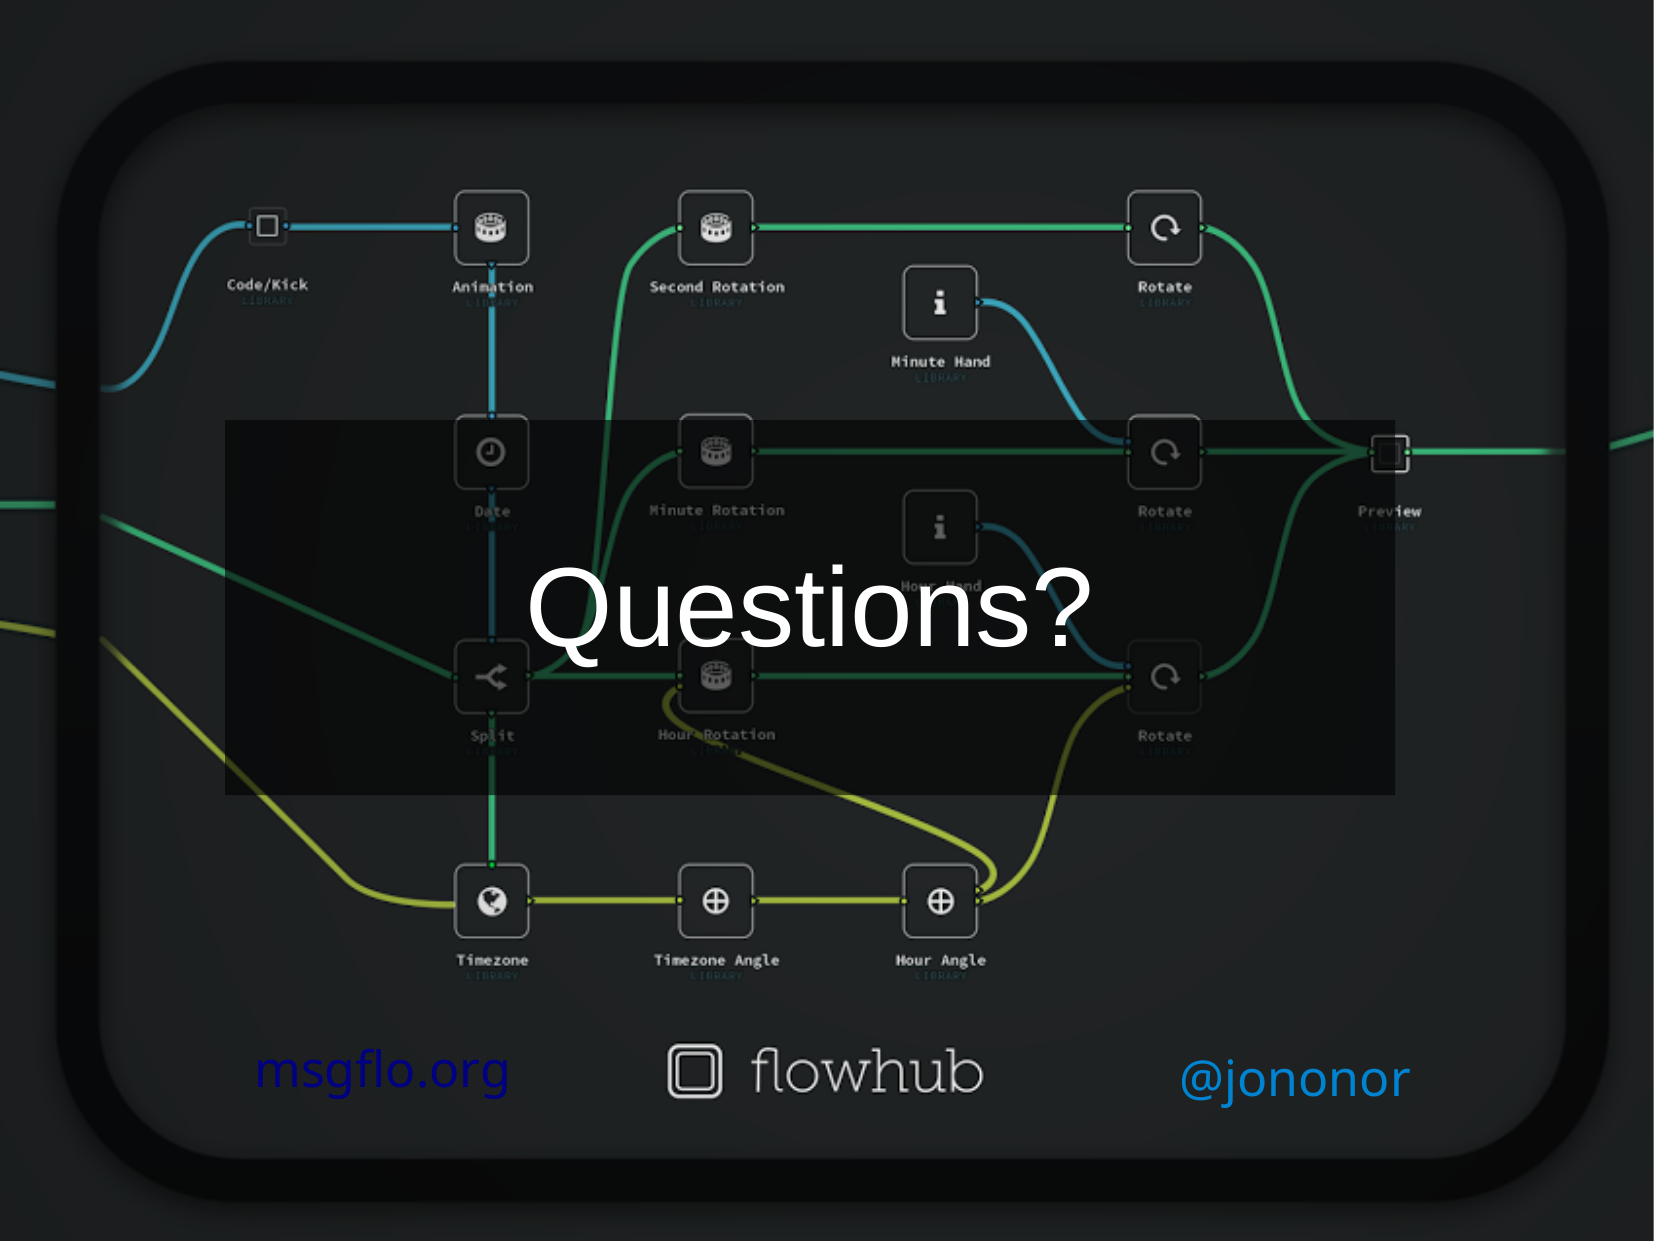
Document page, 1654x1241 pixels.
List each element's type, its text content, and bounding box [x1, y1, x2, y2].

subtitle Questions? [225, 420, 1396, 796]
picture [0, 0, 1654, 1241]
text_box msgflo.org [180, 1026, 586, 1111]
text_box @jononor [1135, 1035, 1456, 1119]
